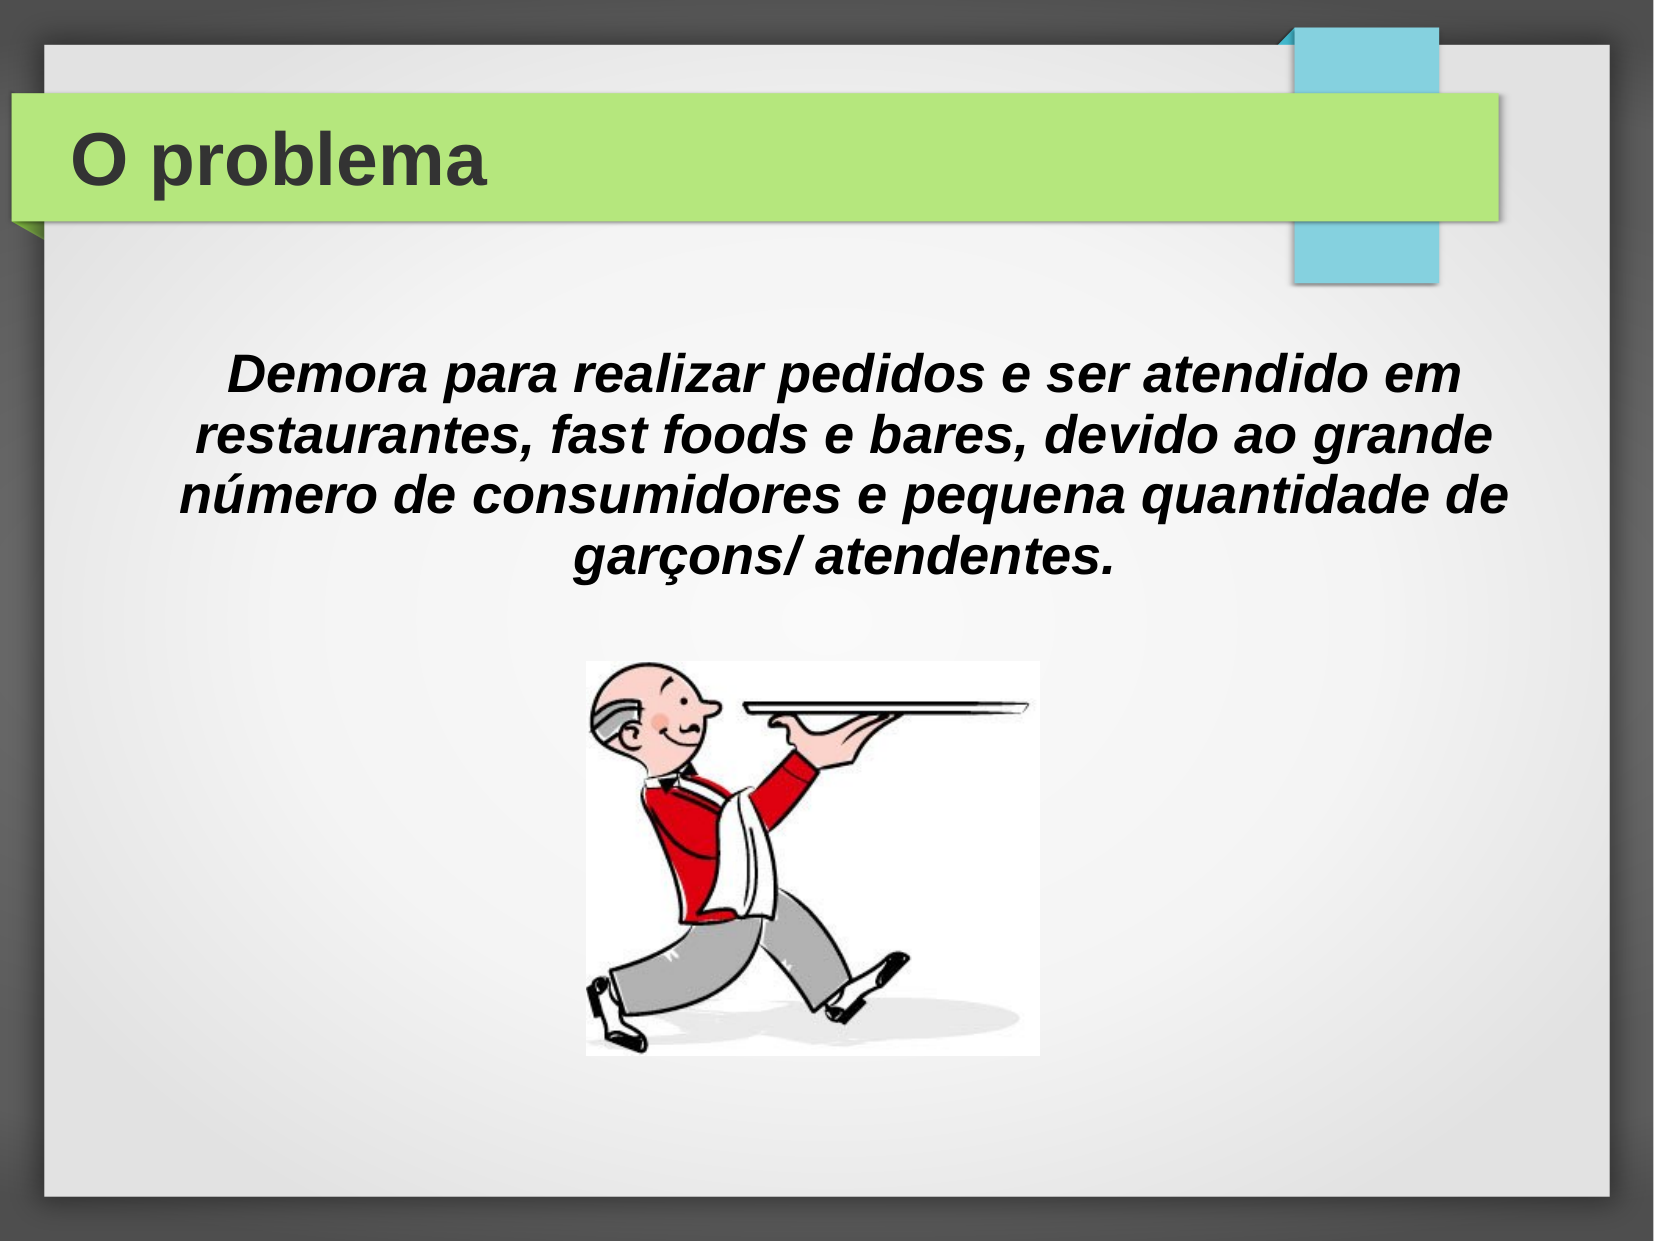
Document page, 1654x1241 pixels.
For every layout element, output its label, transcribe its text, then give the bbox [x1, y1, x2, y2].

list Demora para realizar pedidos e ser atendido em restaurantes, fast foods e bares, devido ao grande número de consumidores e pequena quantidade de garçons/ atendentes. [82, 343, 1538, 687]
picture [0, 0, 1654, 1241]
title O problema [70, 106, 1229, 213]
